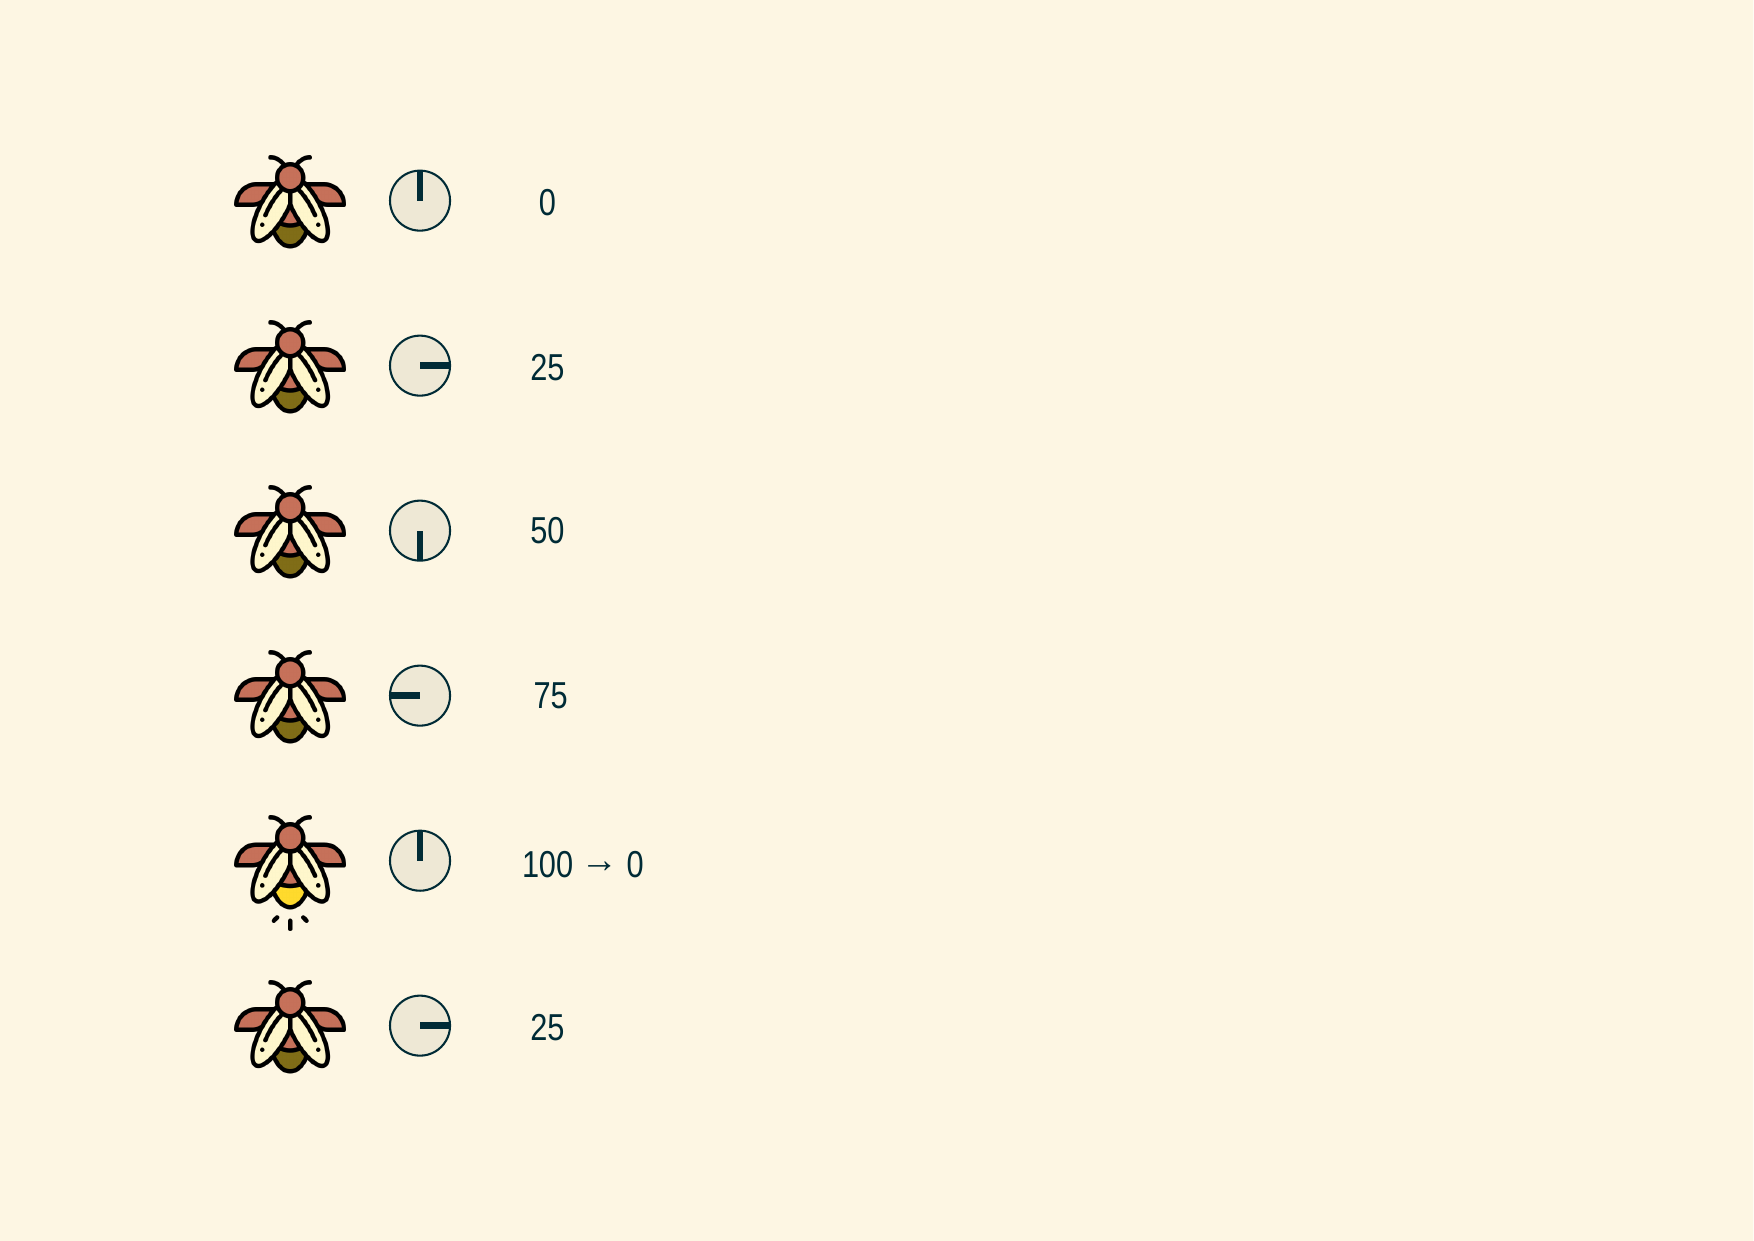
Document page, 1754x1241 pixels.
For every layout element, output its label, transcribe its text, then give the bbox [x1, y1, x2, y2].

text_box [390, 170, 451, 231]
text_box 75 [498, 658, 604, 732]
text_box [390, 335, 450, 396]
picture [234, 650, 346, 766]
text_box → 0 [565, 827, 671, 901]
text_box [390, 995, 450, 1056]
picture [234, 320, 346, 436]
text_box 25 [495, 330, 601, 403]
picture [234, 485, 346, 601]
picture [234, 815, 346, 931]
text_box 50 [495, 493, 601, 567]
text_box [390, 830, 451, 891]
text_box 25 [495, 990, 601, 1063]
text_box 0 [495, 165, 601, 238]
picture [234, 155, 346, 271]
text_box 100 [495, 827, 565, 901]
text_box [390, 665, 451, 726]
text_box [390, 500, 451, 561]
picture [234, 980, 346, 1096]
